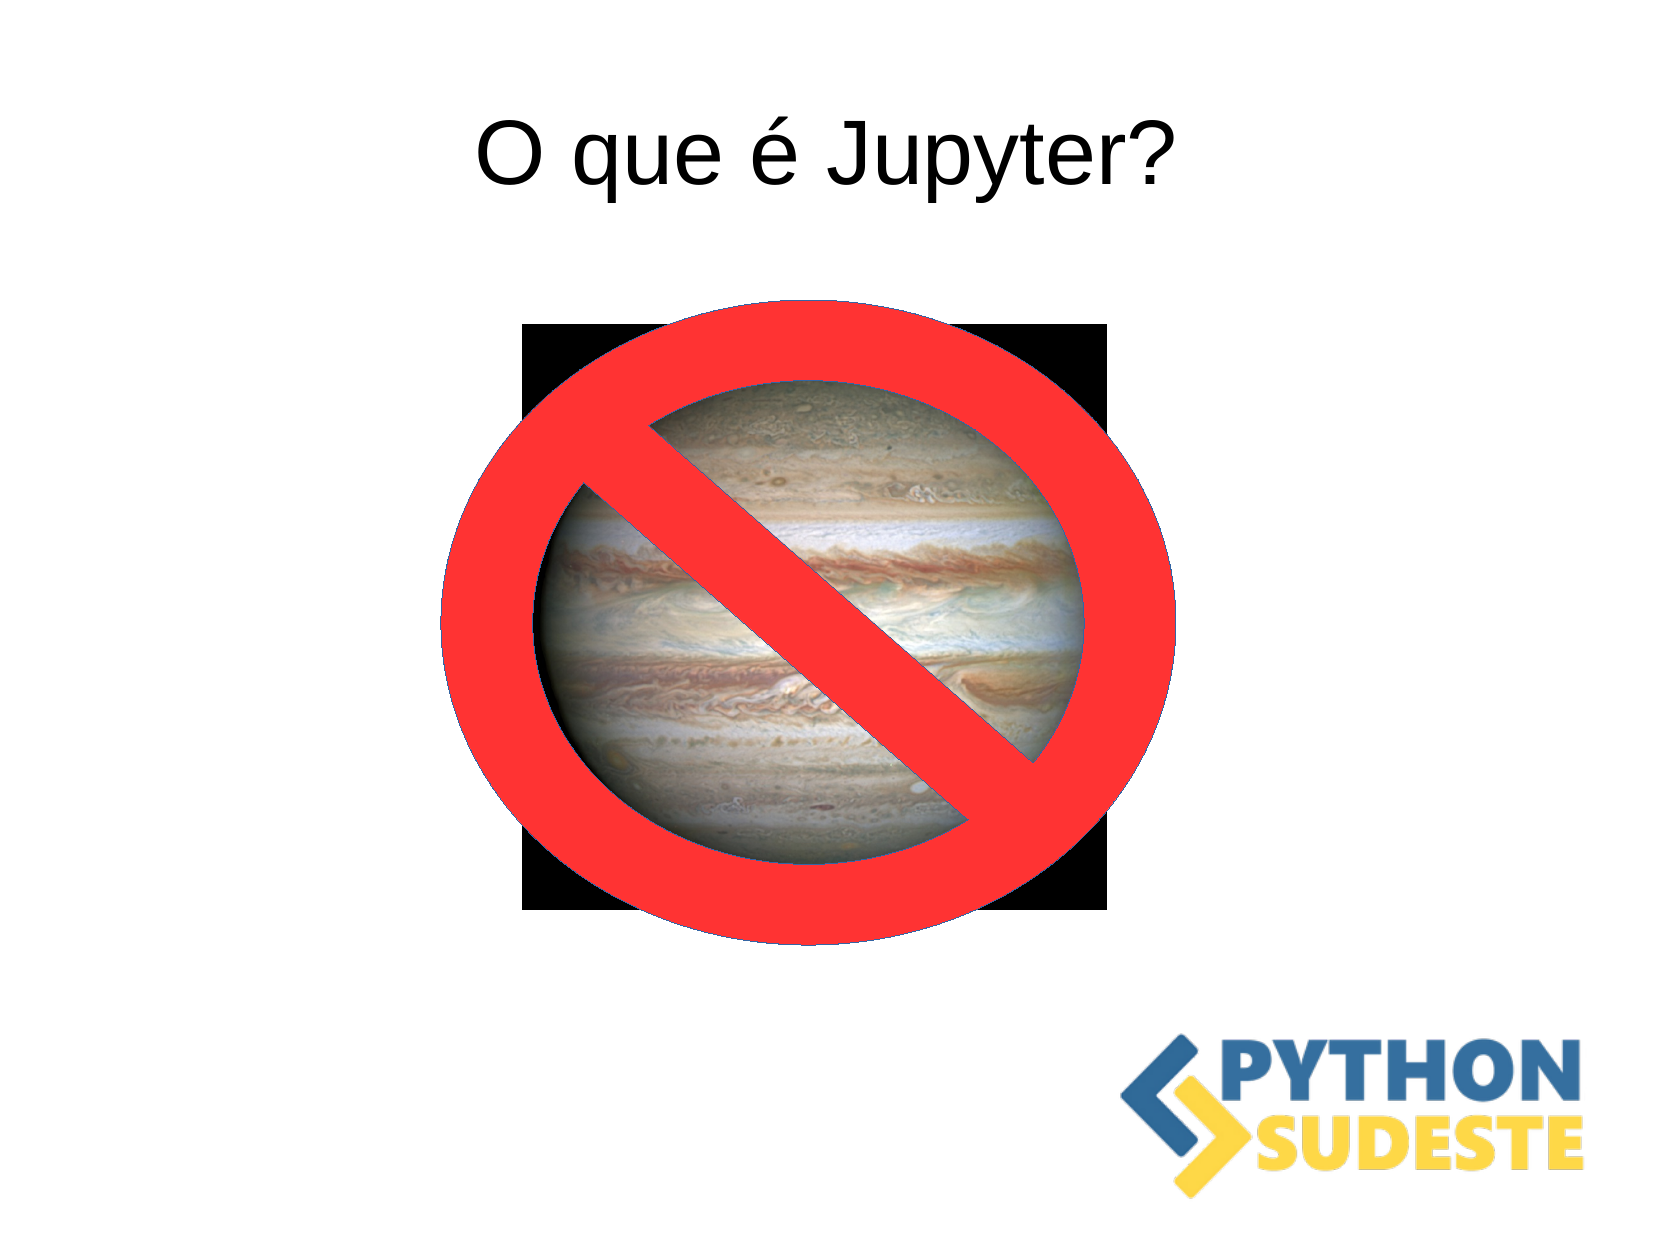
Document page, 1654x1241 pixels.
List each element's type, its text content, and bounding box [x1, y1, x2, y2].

picture [978, 812, 1107, 910]
picture [1118, 1032, 1654, 1203]
title O que é Jupyter? [82, 49, 1571, 257]
picture [951, 324, 1107, 433]
picture [533, 484, 967, 864]
picture [522, 324, 666, 419]
picture [650, 381, 1084, 761]
picture [522, 826, 639, 910]
text_box [440, 300, 1176, 946]
